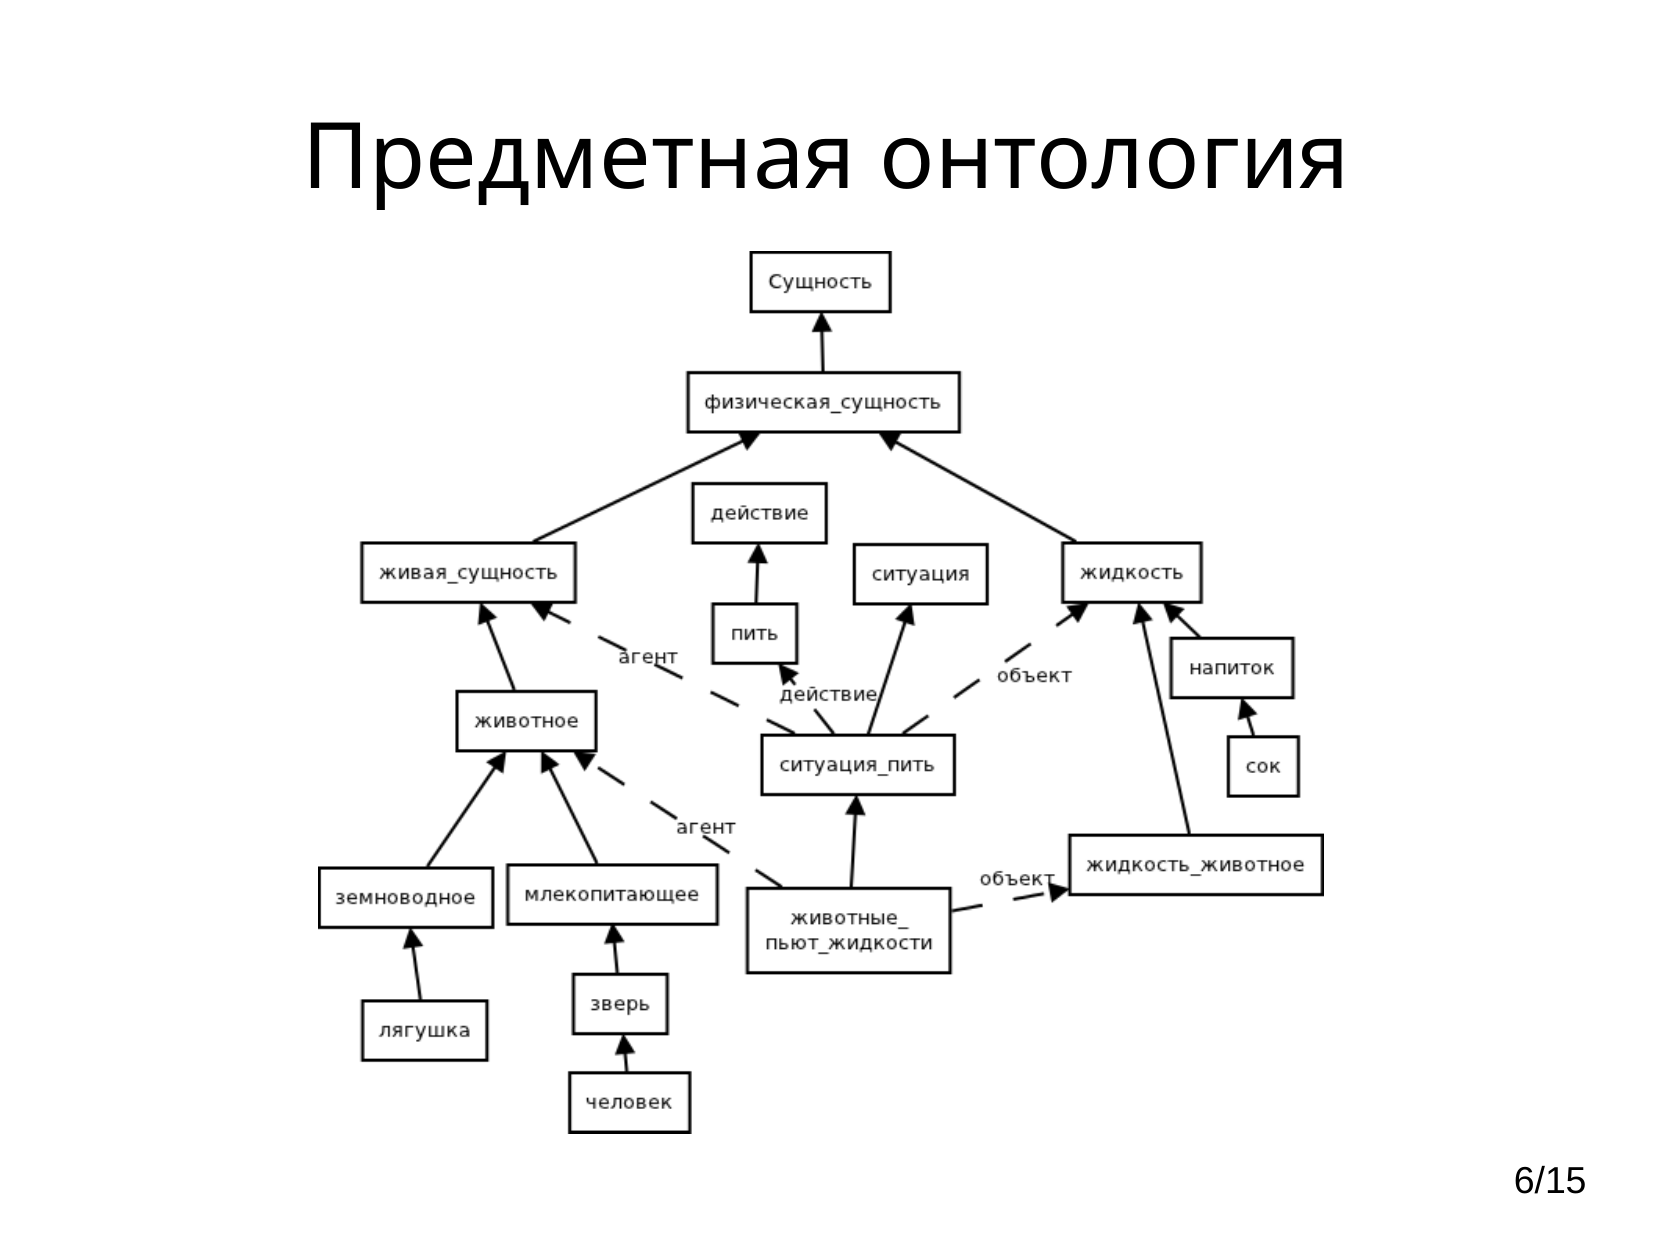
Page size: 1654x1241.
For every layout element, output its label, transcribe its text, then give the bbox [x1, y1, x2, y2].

title Предметная онтология [82, 49, 1571, 257]
text_box <номер>/15 [1476, 1151, 1625, 1241]
picture [318, 251, 1324, 1134]
